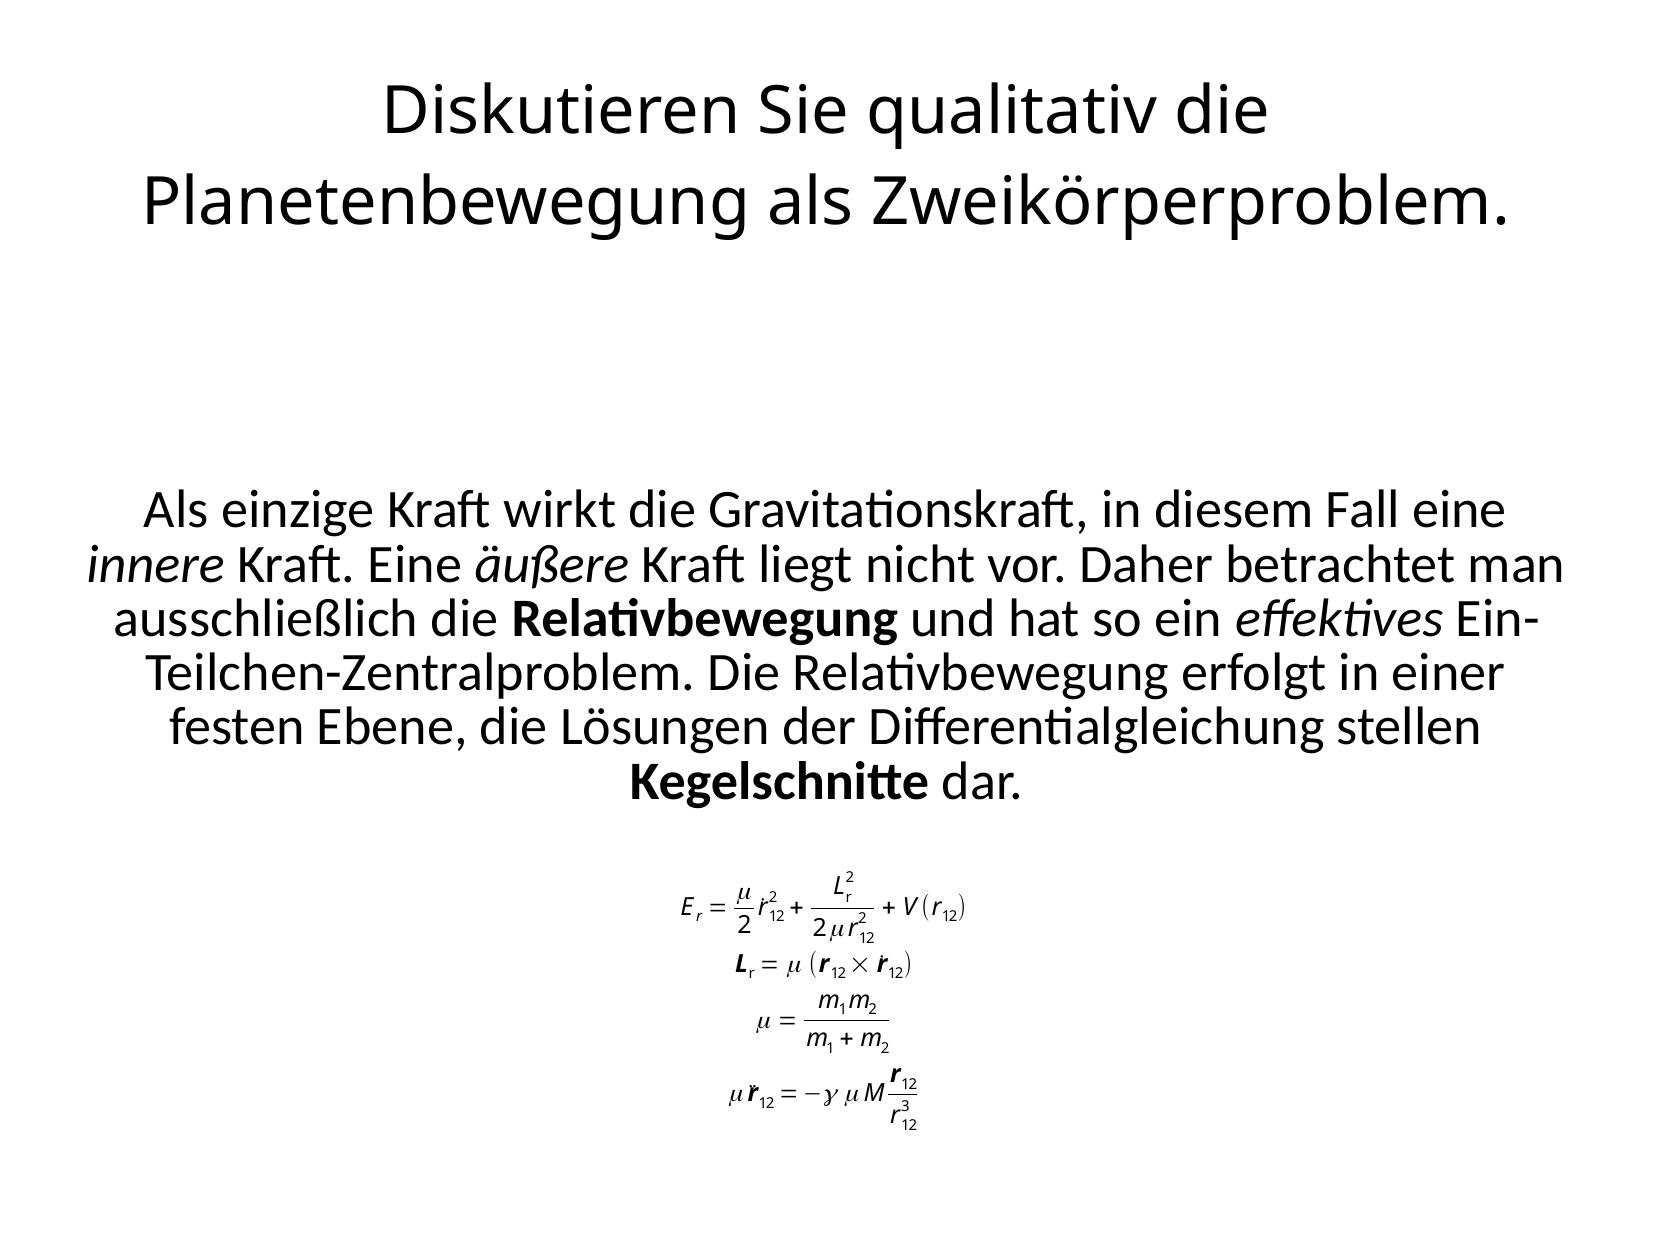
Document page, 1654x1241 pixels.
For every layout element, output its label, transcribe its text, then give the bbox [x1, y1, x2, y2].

subtitle Als einzige Kraft wirkt die Gravitationskraft, in diesem Fall eine innere Kraft. Eine äußere Kraft liegt nicht vor. Daher betrachtet man ausschließlich die Relativbewegung und hat so ein effektives Ein-Teilchen-Zentralproblem. Die Relativbewegung erfolgt in einer festen Ebene, die Lösungen der Differentialgleichung stellen Kegelschnitte dar. [82, 290, 1571, 1010]
title Diskutieren Sie qualitativ die Planetenbewegung als Zweikörperproblem. [82, 49, 1571, 257]
chart [677, 868, 970, 1135]
